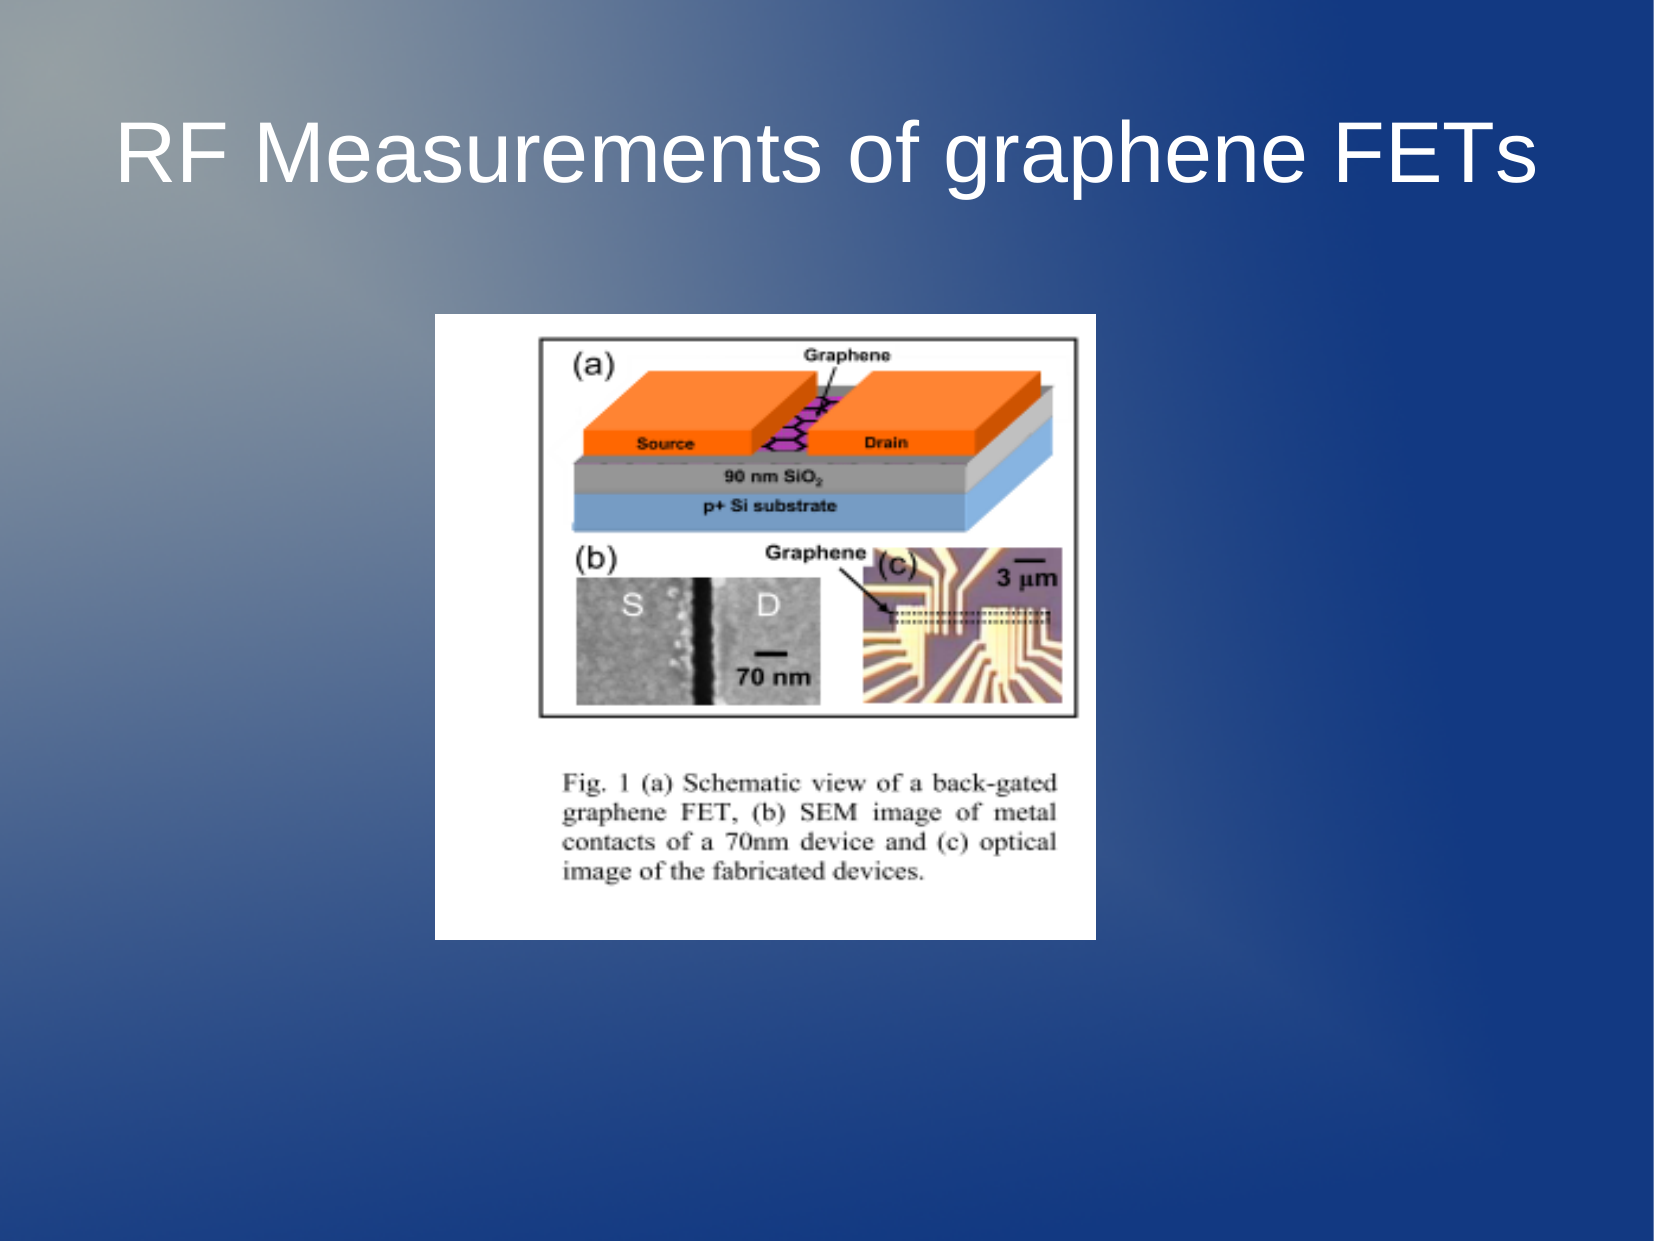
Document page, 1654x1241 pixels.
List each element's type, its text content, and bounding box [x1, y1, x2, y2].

picture [0, 0, 1654, 1241]
title RF Measurements of graphene FETs [82, 49, 1571, 257]
